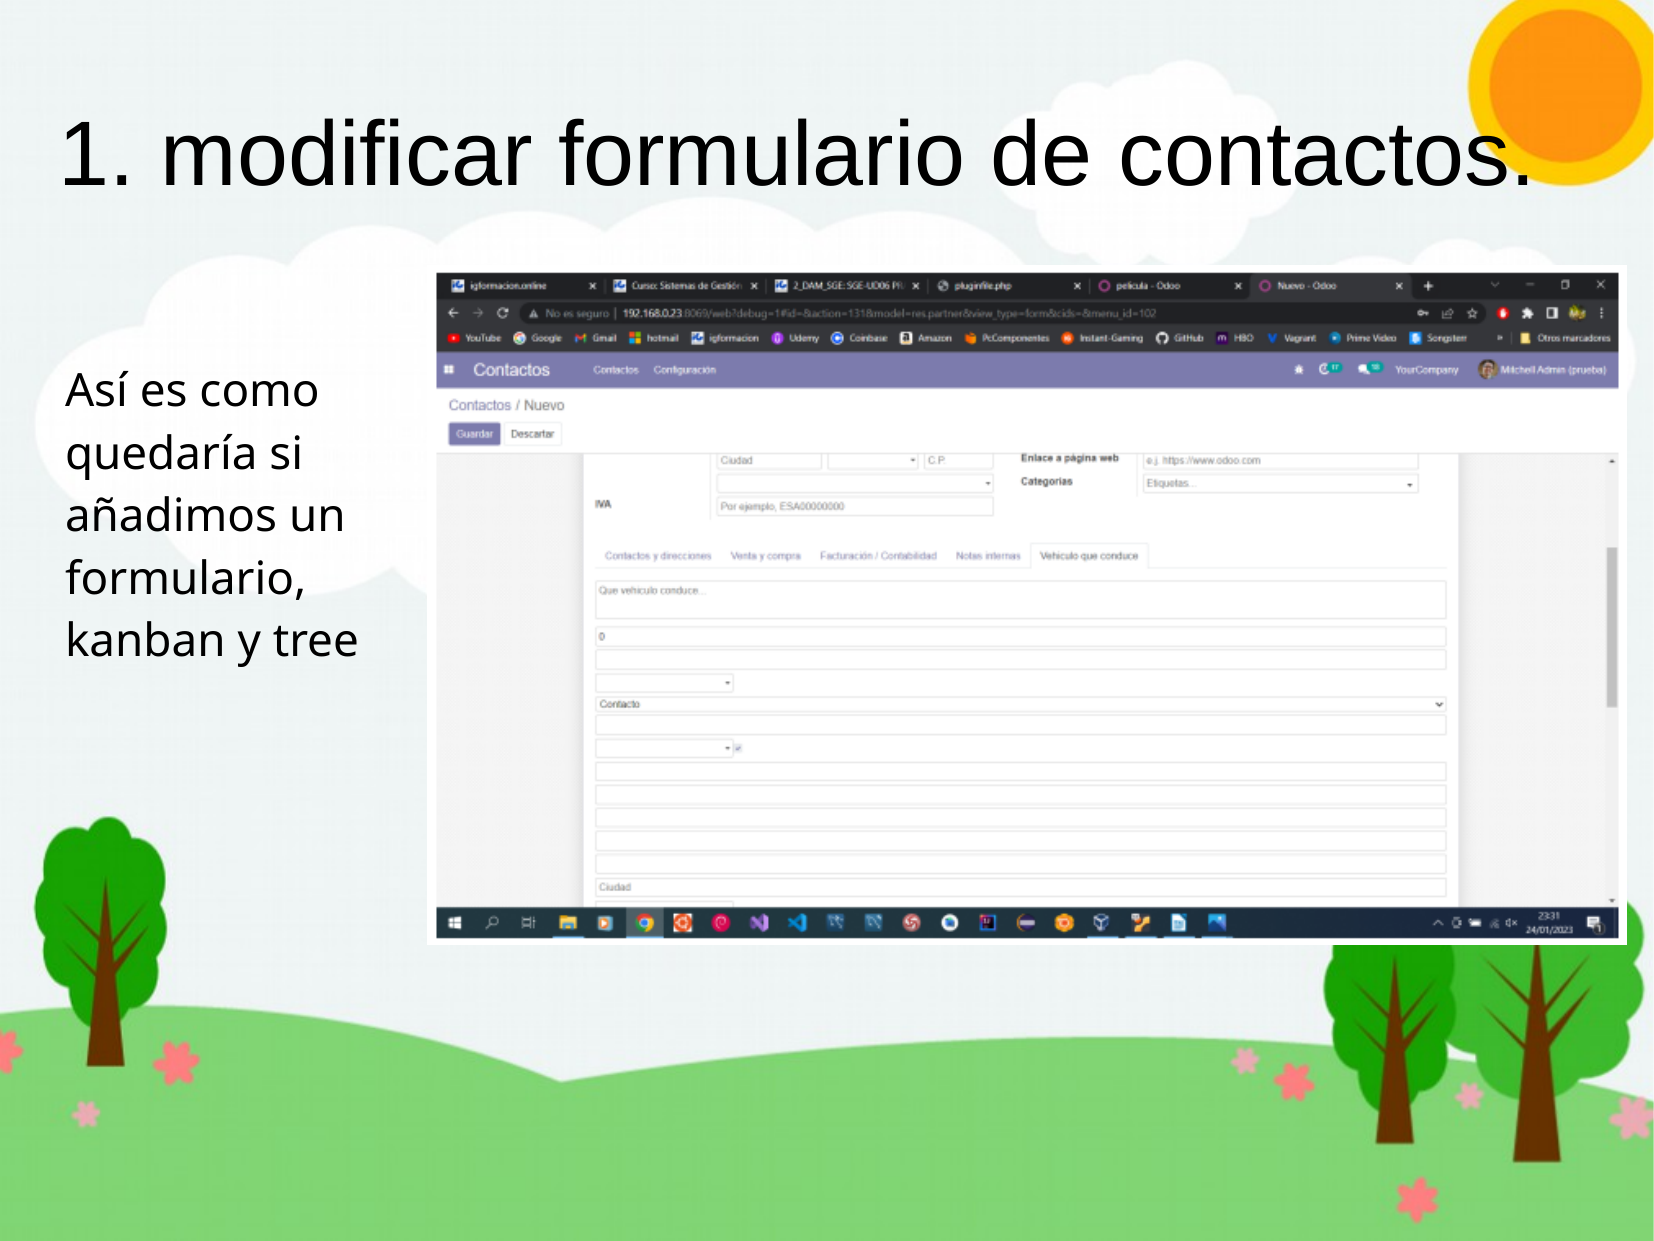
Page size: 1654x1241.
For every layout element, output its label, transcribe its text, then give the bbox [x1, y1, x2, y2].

picture [0, 0, 1654, 1241]
subtitle Así es como quedaría si añadimos un formulario, kanban y tree [29, 295, 414, 796]
title 1. modificar formulario de contactos. [59, 0, 1565, 308]
